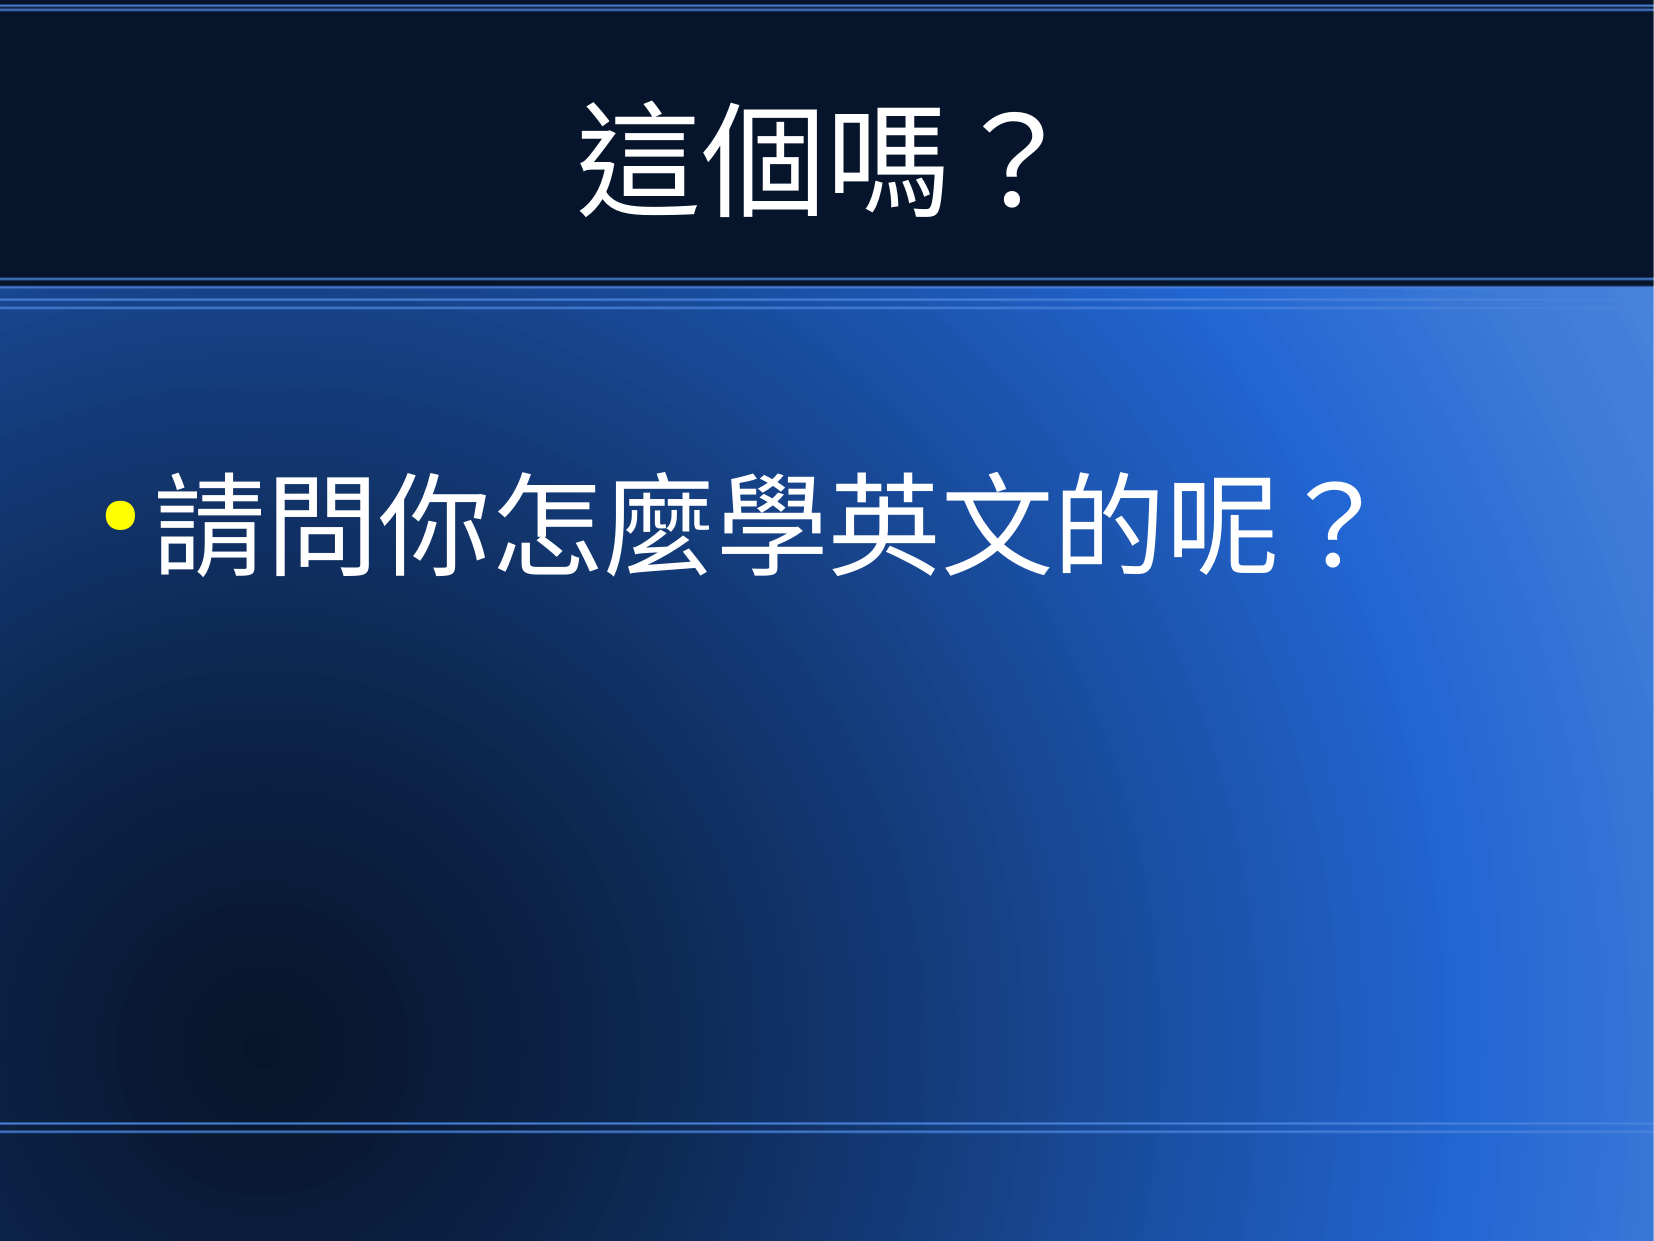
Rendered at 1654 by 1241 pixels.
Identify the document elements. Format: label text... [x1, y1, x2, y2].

list 請問你怎麼學英文的呢？ [82, 355, 1571, 1241]
title 這個嗎？ [82, 49, 1571, 257]
picture [0, 0, 1654, 1241]
